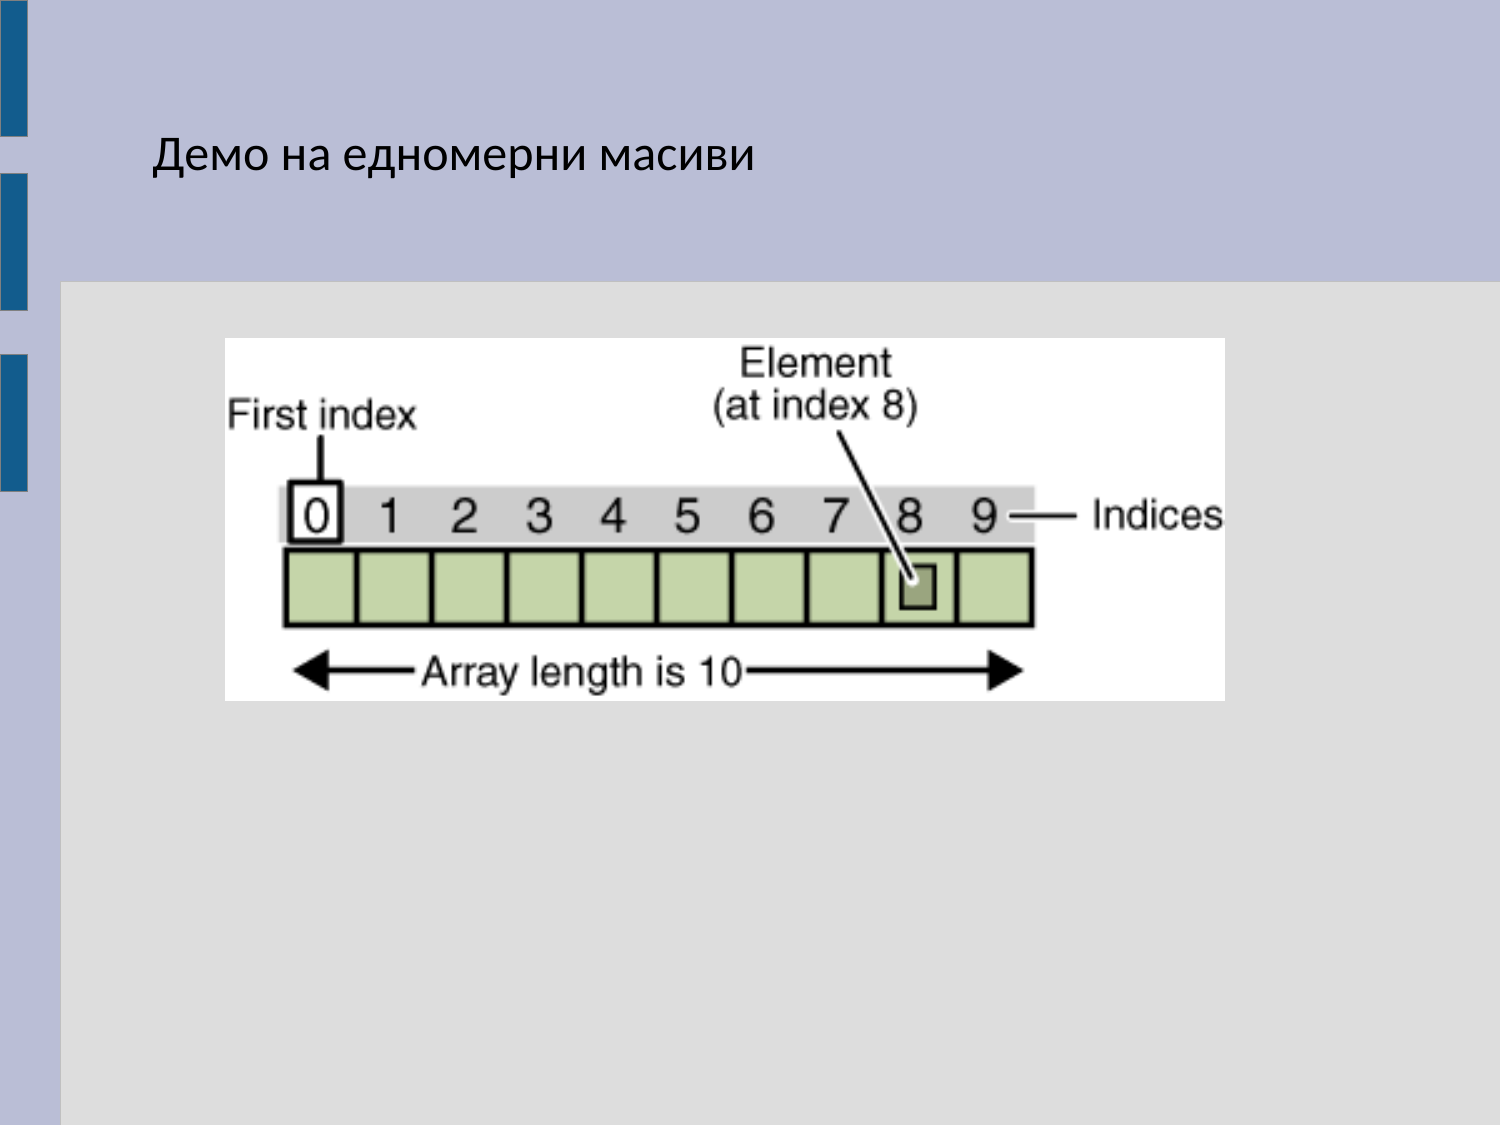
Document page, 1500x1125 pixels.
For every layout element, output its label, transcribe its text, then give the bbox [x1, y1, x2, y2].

title Демо на едномерни масиви [137, 112, 1488, 300]
picture [225, 338, 1225, 701]
